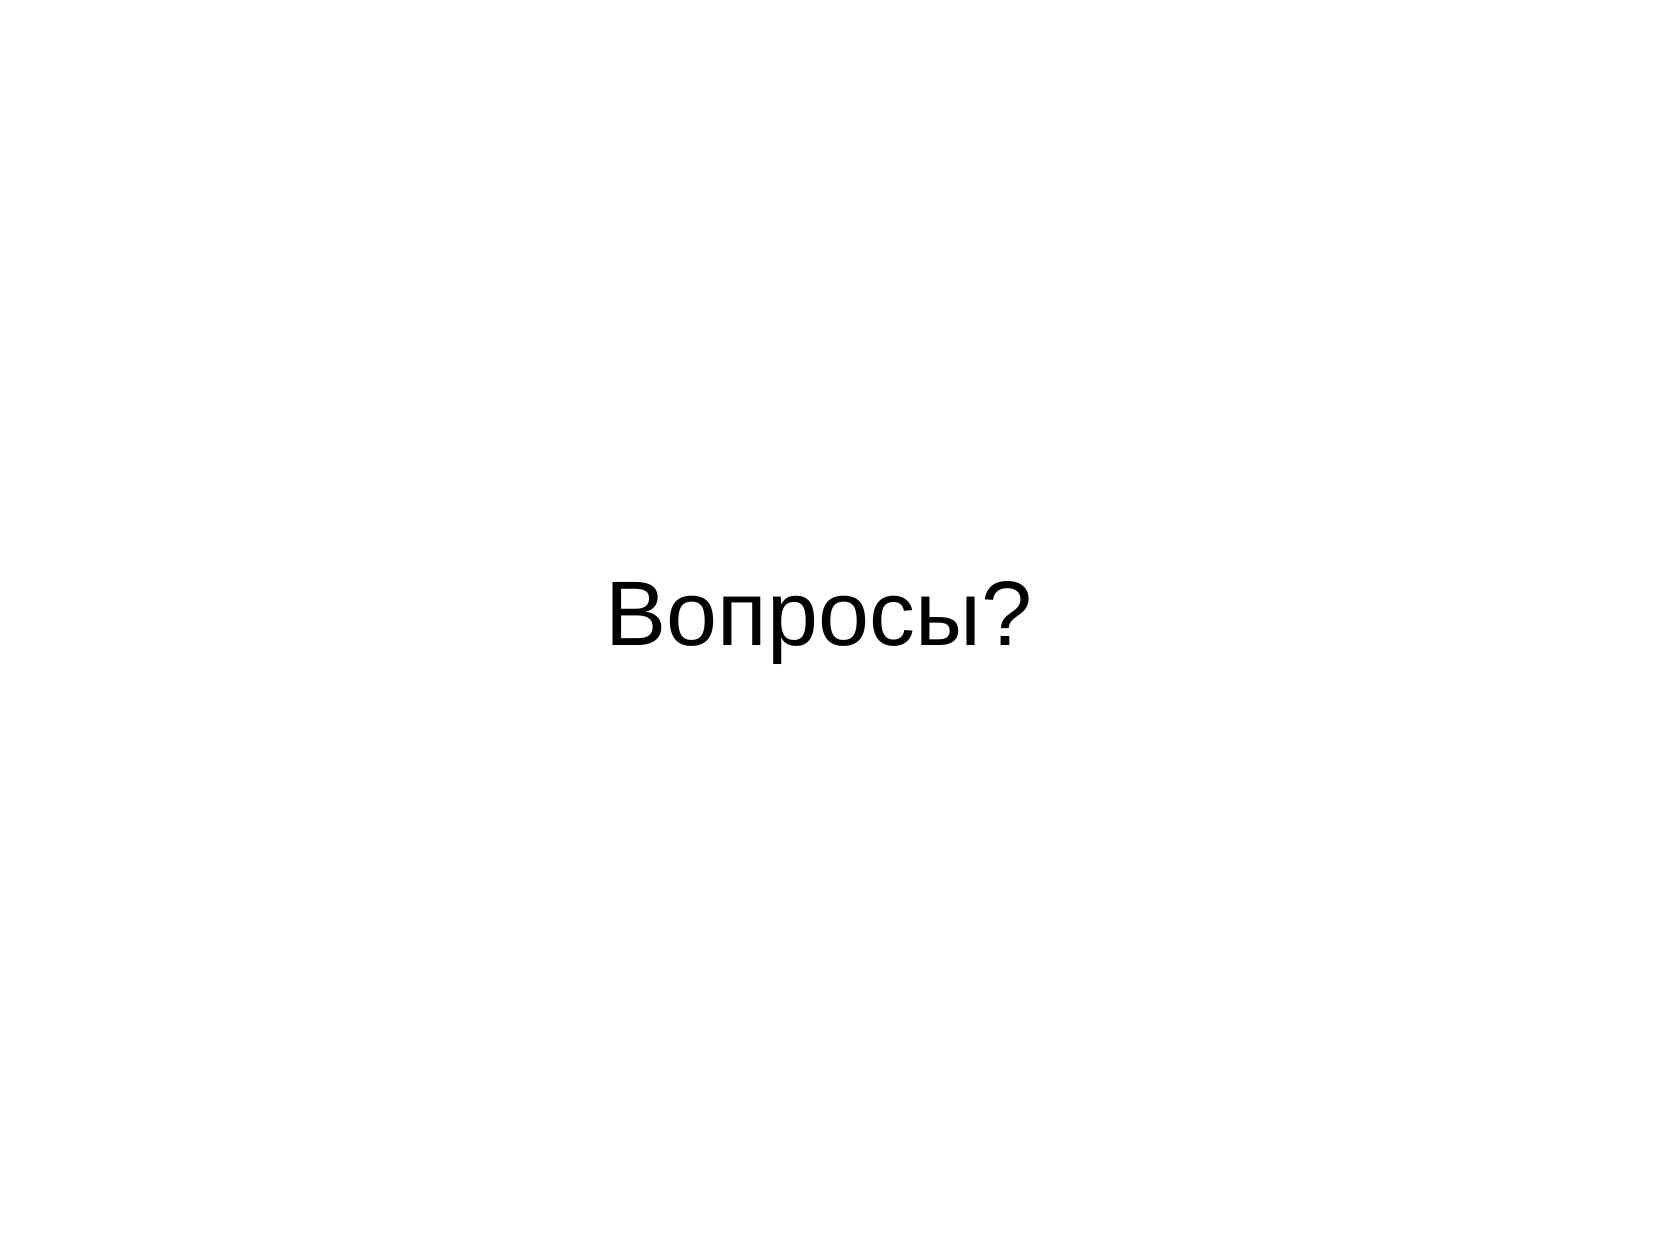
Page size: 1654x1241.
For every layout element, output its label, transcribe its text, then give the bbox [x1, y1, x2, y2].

title Вопросы? [75, 510, 1564, 718]
